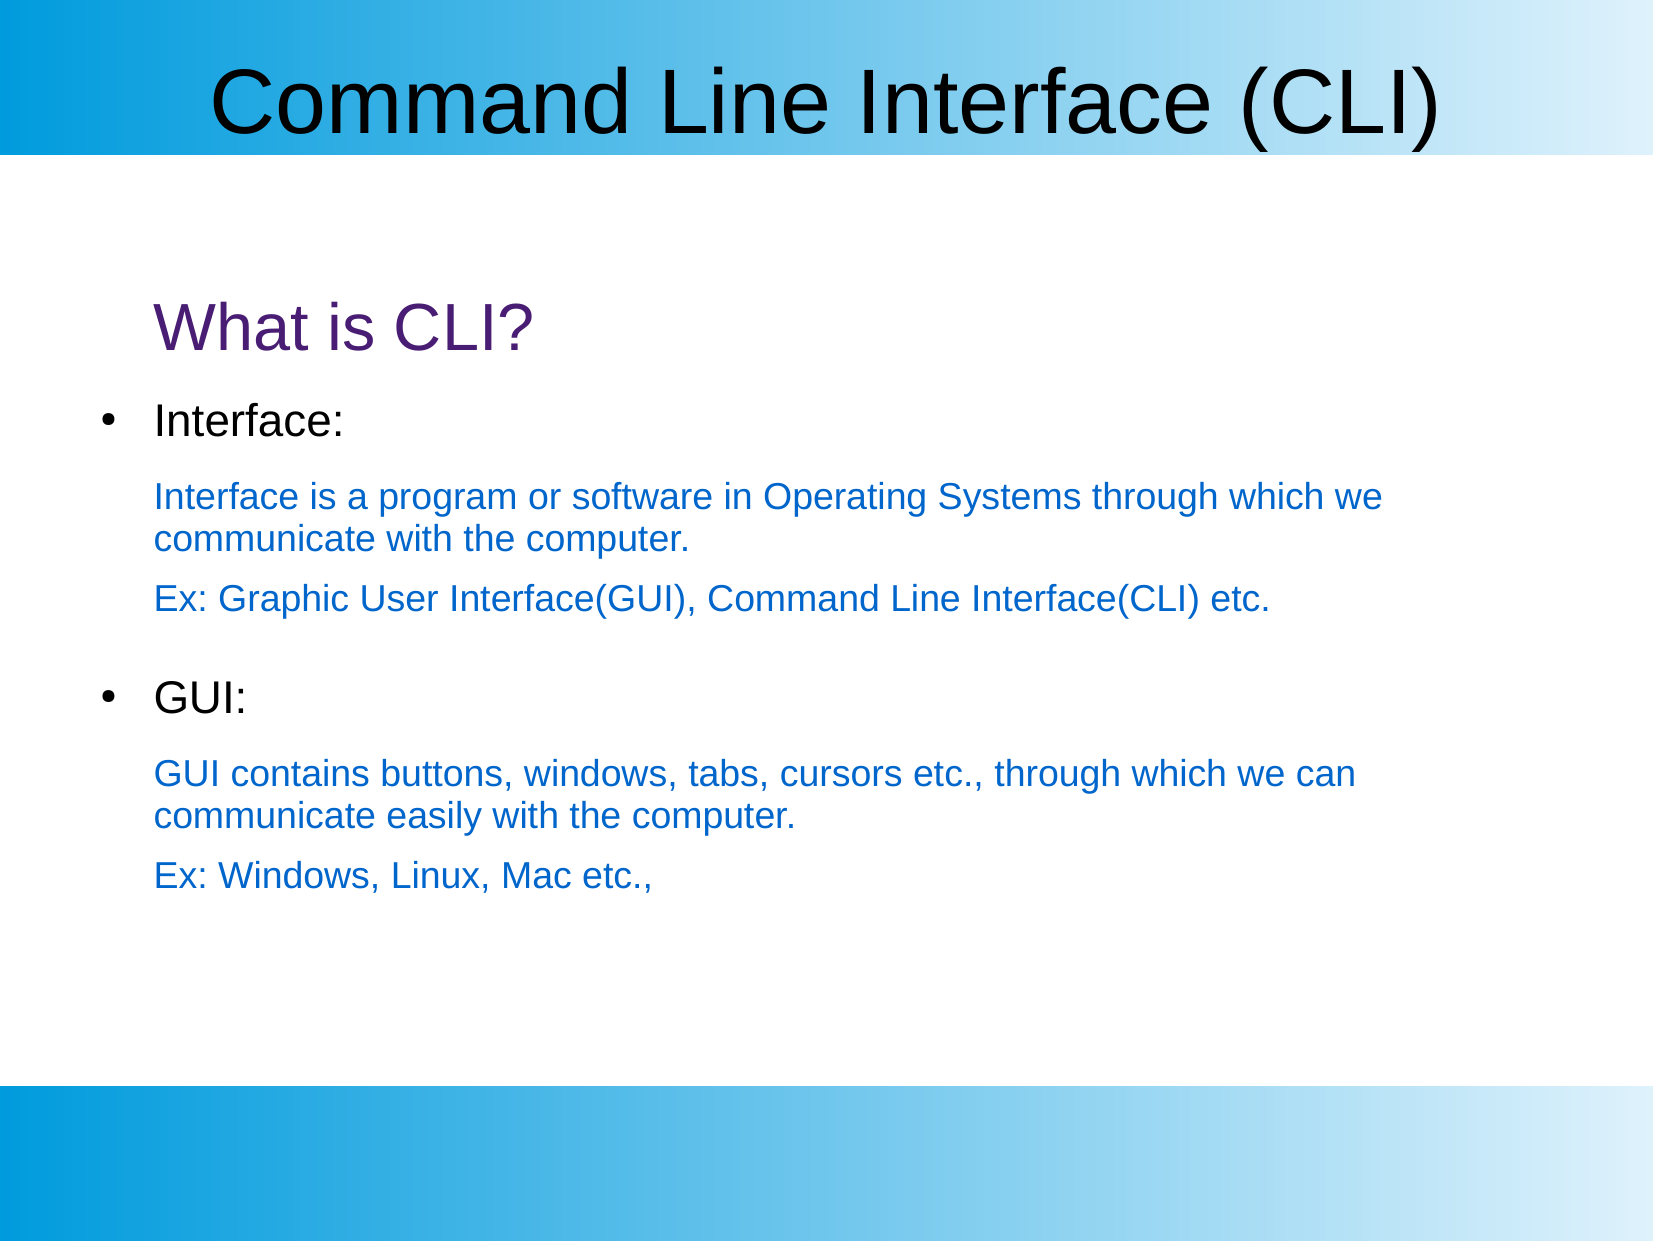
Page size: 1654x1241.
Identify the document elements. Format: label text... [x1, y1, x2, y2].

list What is CLI? Interface: Interface is a program or software in Operating Systems through which we communicate with the computer. Ex: Graphic User Interface(GUI), Command Line Interface(CLI) etc. GUI: GUI contains buttons, windows, tabs, cursors etc., through which we can communicate easily with the computer. Ex: Windows, Linux, Mac etc., [82, 290, 1571, 1010]
title Command Line Interface (CLI) [82, 49, 1571, 155]
